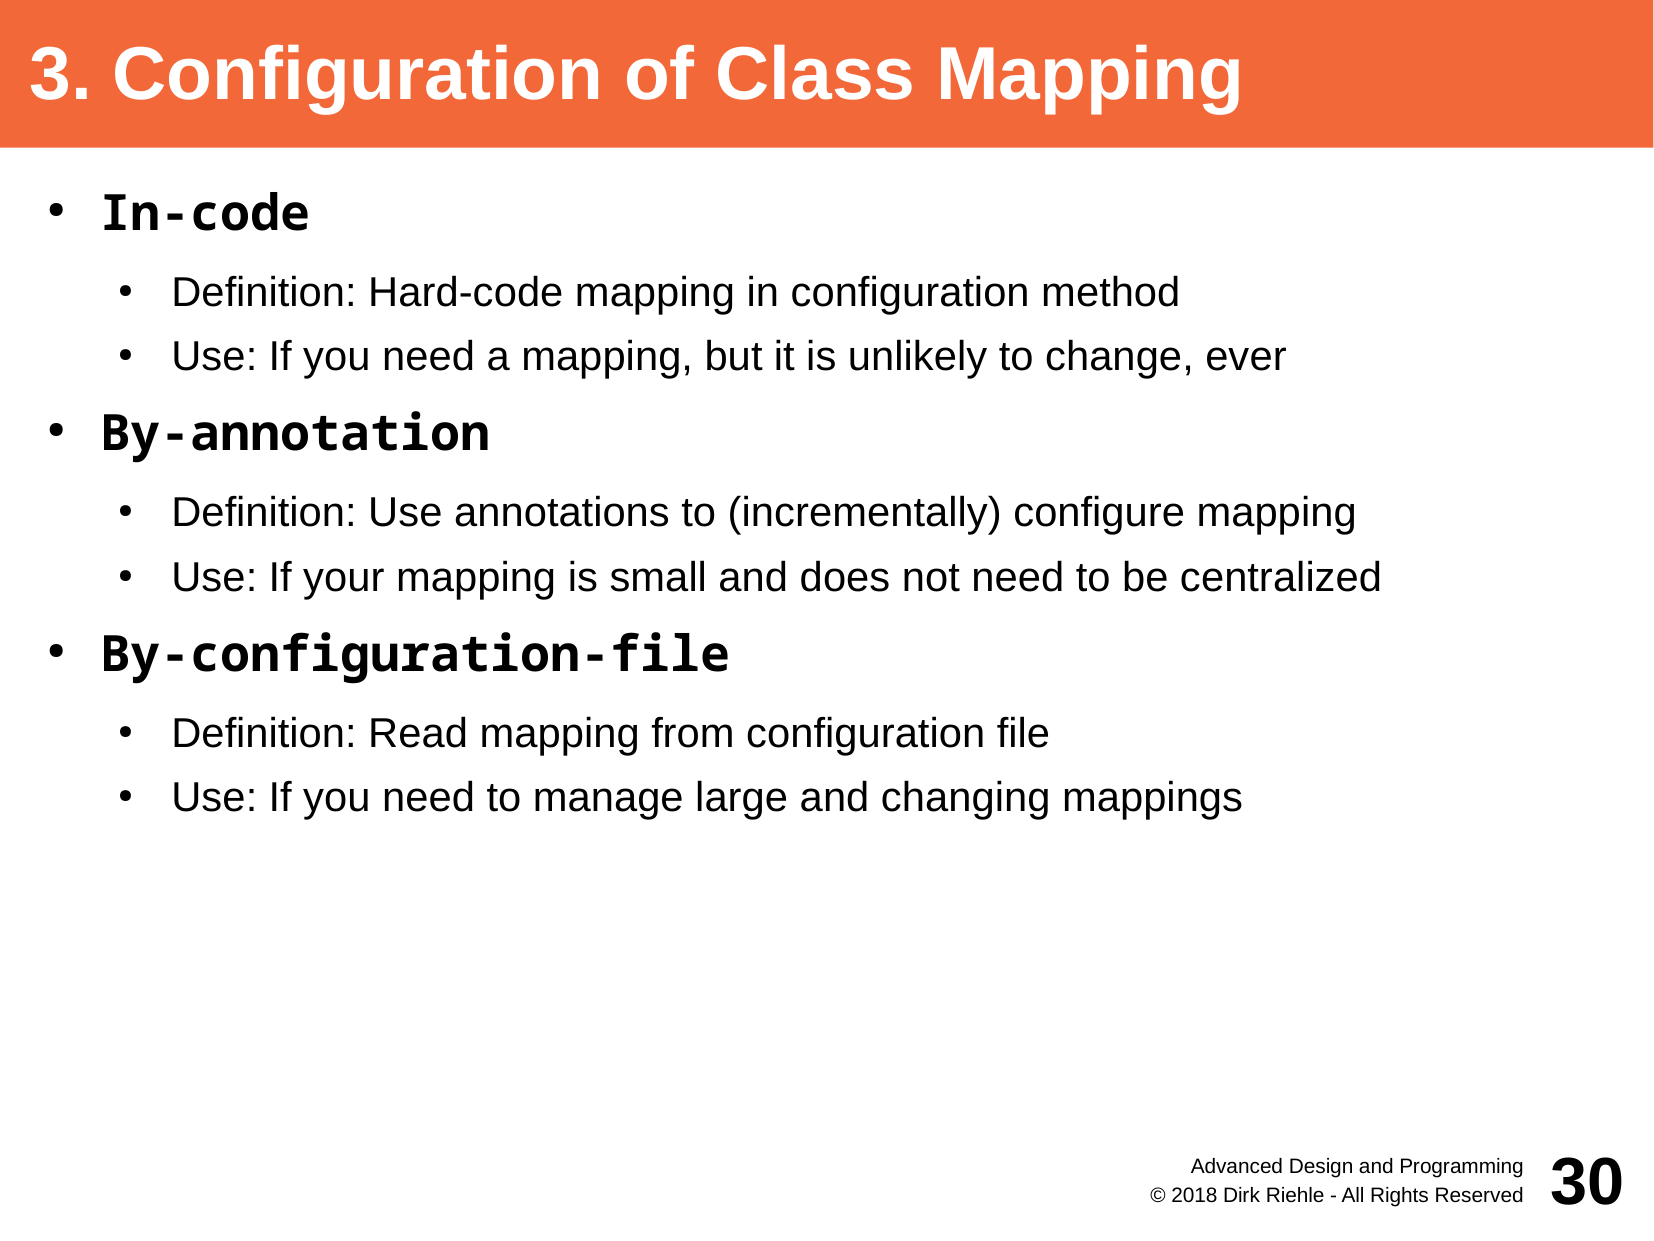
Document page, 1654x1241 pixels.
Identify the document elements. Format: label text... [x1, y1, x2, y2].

title 3. Configuration of Class Mapping [0, 0, 1654, 148]
list In-code Definition: Hard-code mapping in configuration method Use: If you need a mapping, but it is unlikely to change, ever By-annotation Definition: Use annotations to (incrementally) configure mapping Use: If your mapping is small and does not need to be centralized By-configuration-file Definition: Read mapping from configuration file Use: If you need to manage large and changing mappings [29, 177, 1625, 1063]
